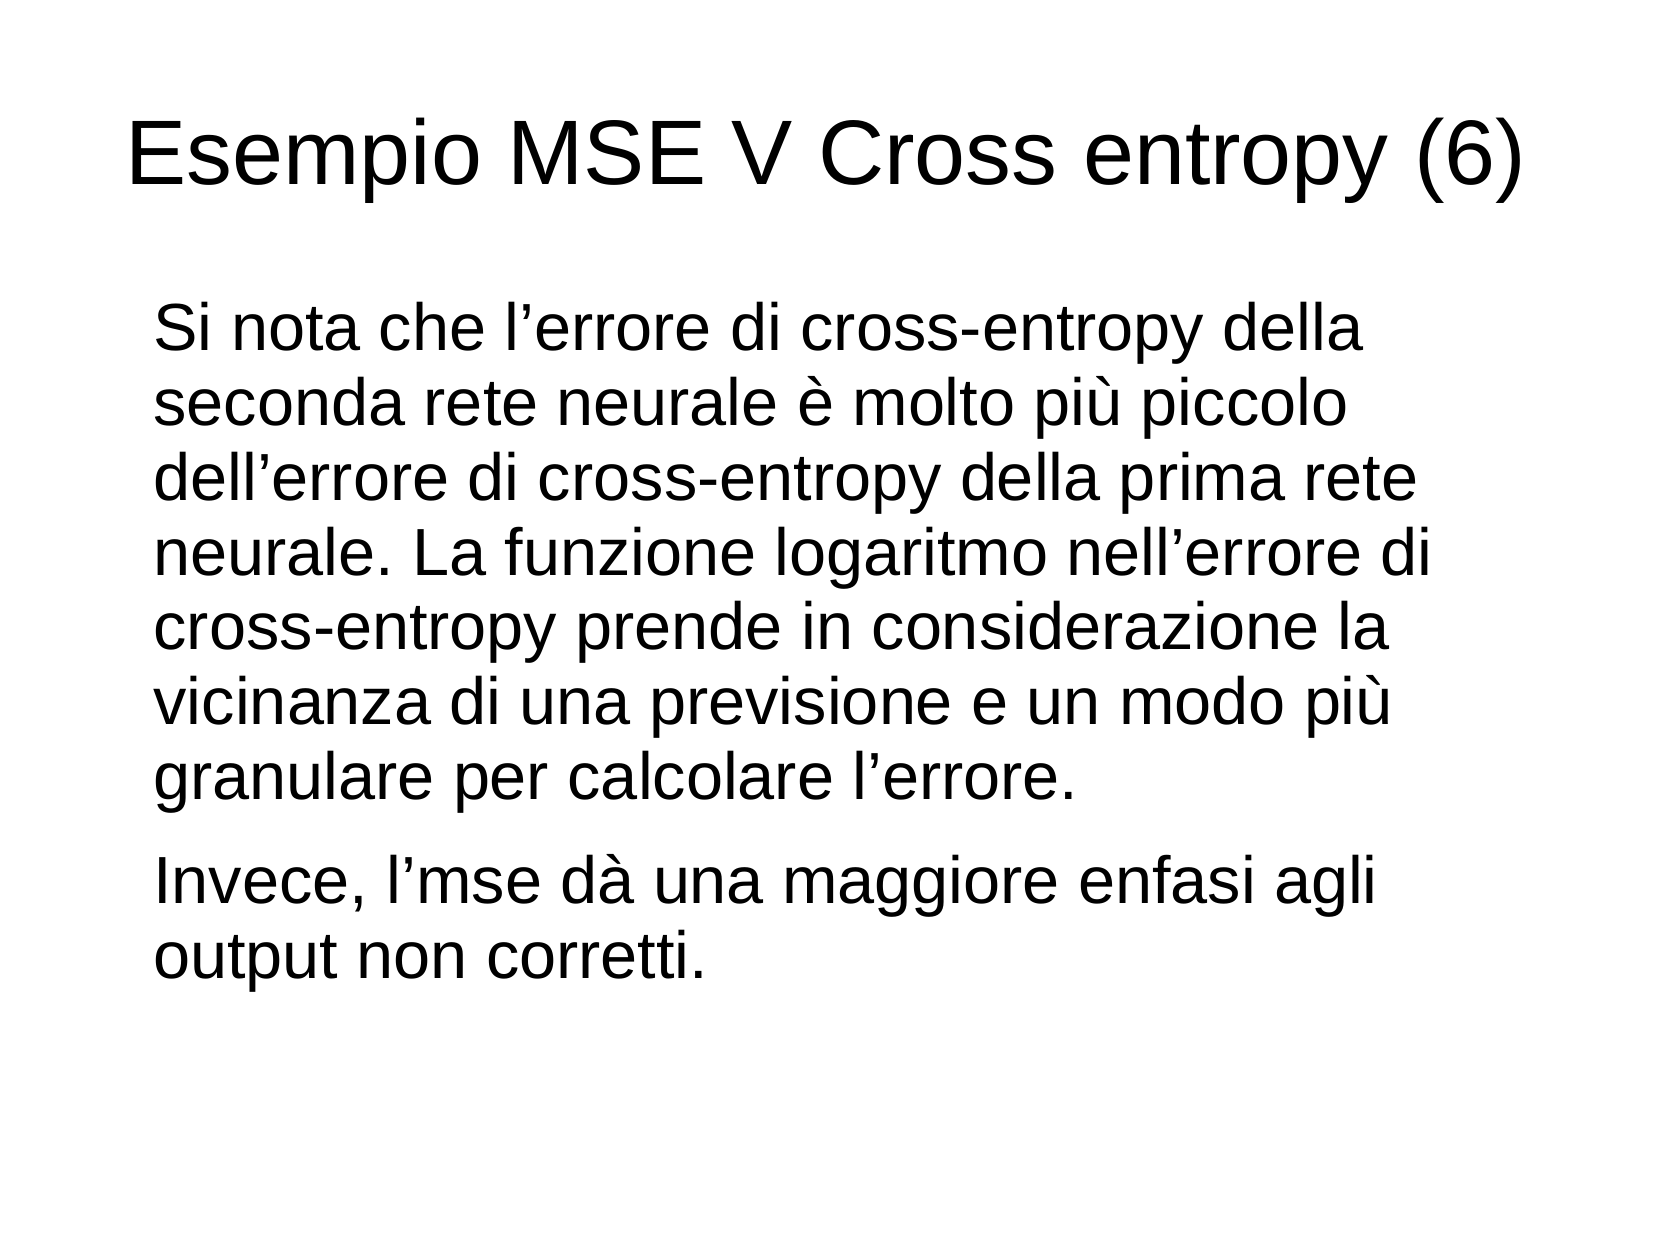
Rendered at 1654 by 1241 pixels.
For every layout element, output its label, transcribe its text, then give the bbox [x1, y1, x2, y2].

list Si nota che l’errore di cross-entropy della seconda rete neurale è molto più piccolo dell’errore di cross-entropy della prima rete neurale. La funzione logaritmo nell’errore di cross-entropy prende in considerazione la vicinanza di una previsione e un modo più granulare per calcolare l’errore. Invece, l’mse dà una maggiore enfasi agli output non corretti. [82, 290, 1571, 1134]
title Esempio MSE V Cross entropy (6) [82, 49, 1571, 257]
